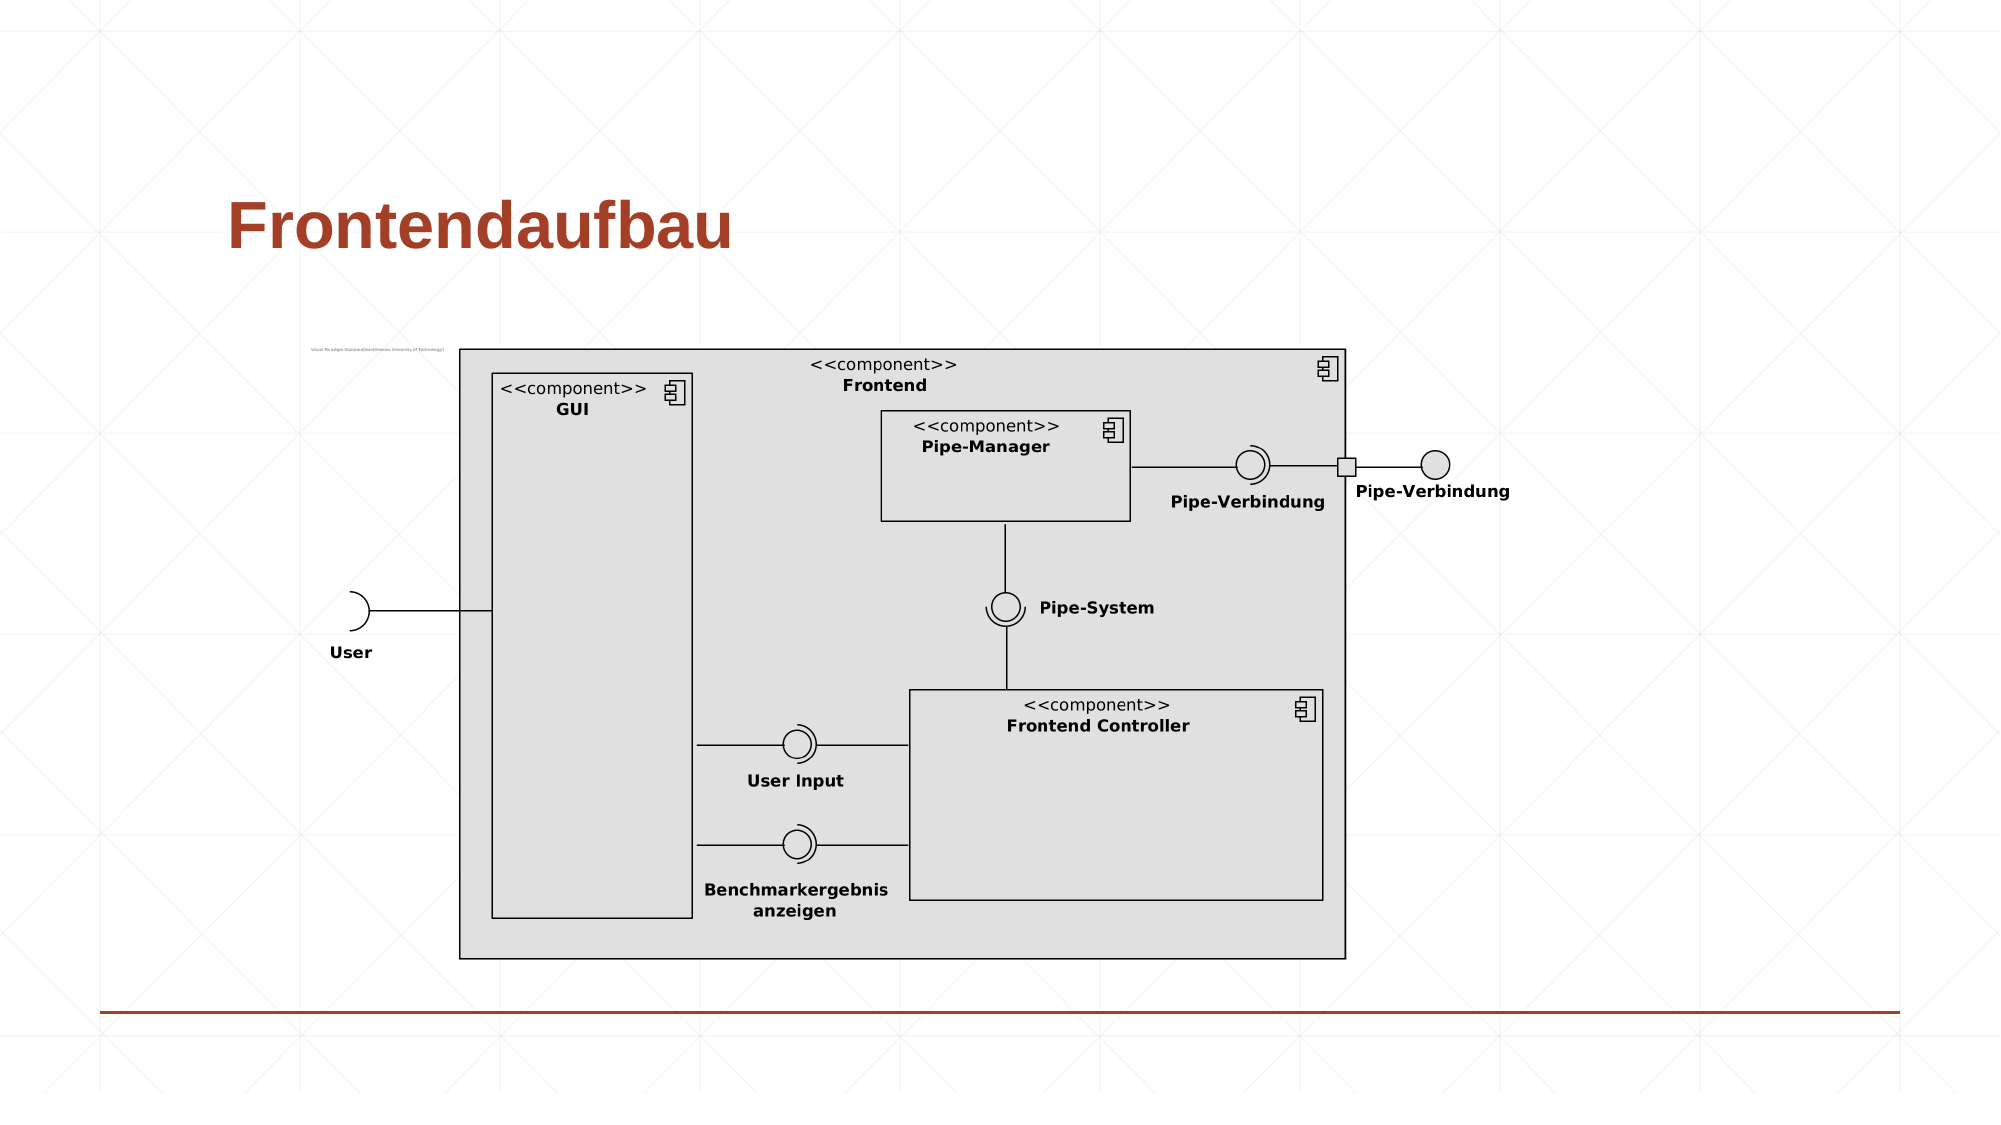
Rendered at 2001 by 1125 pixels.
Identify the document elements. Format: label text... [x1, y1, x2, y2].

title Frontendaufbau [212, 82, 1788, 271]
picture [311, 346, 1532, 964]
